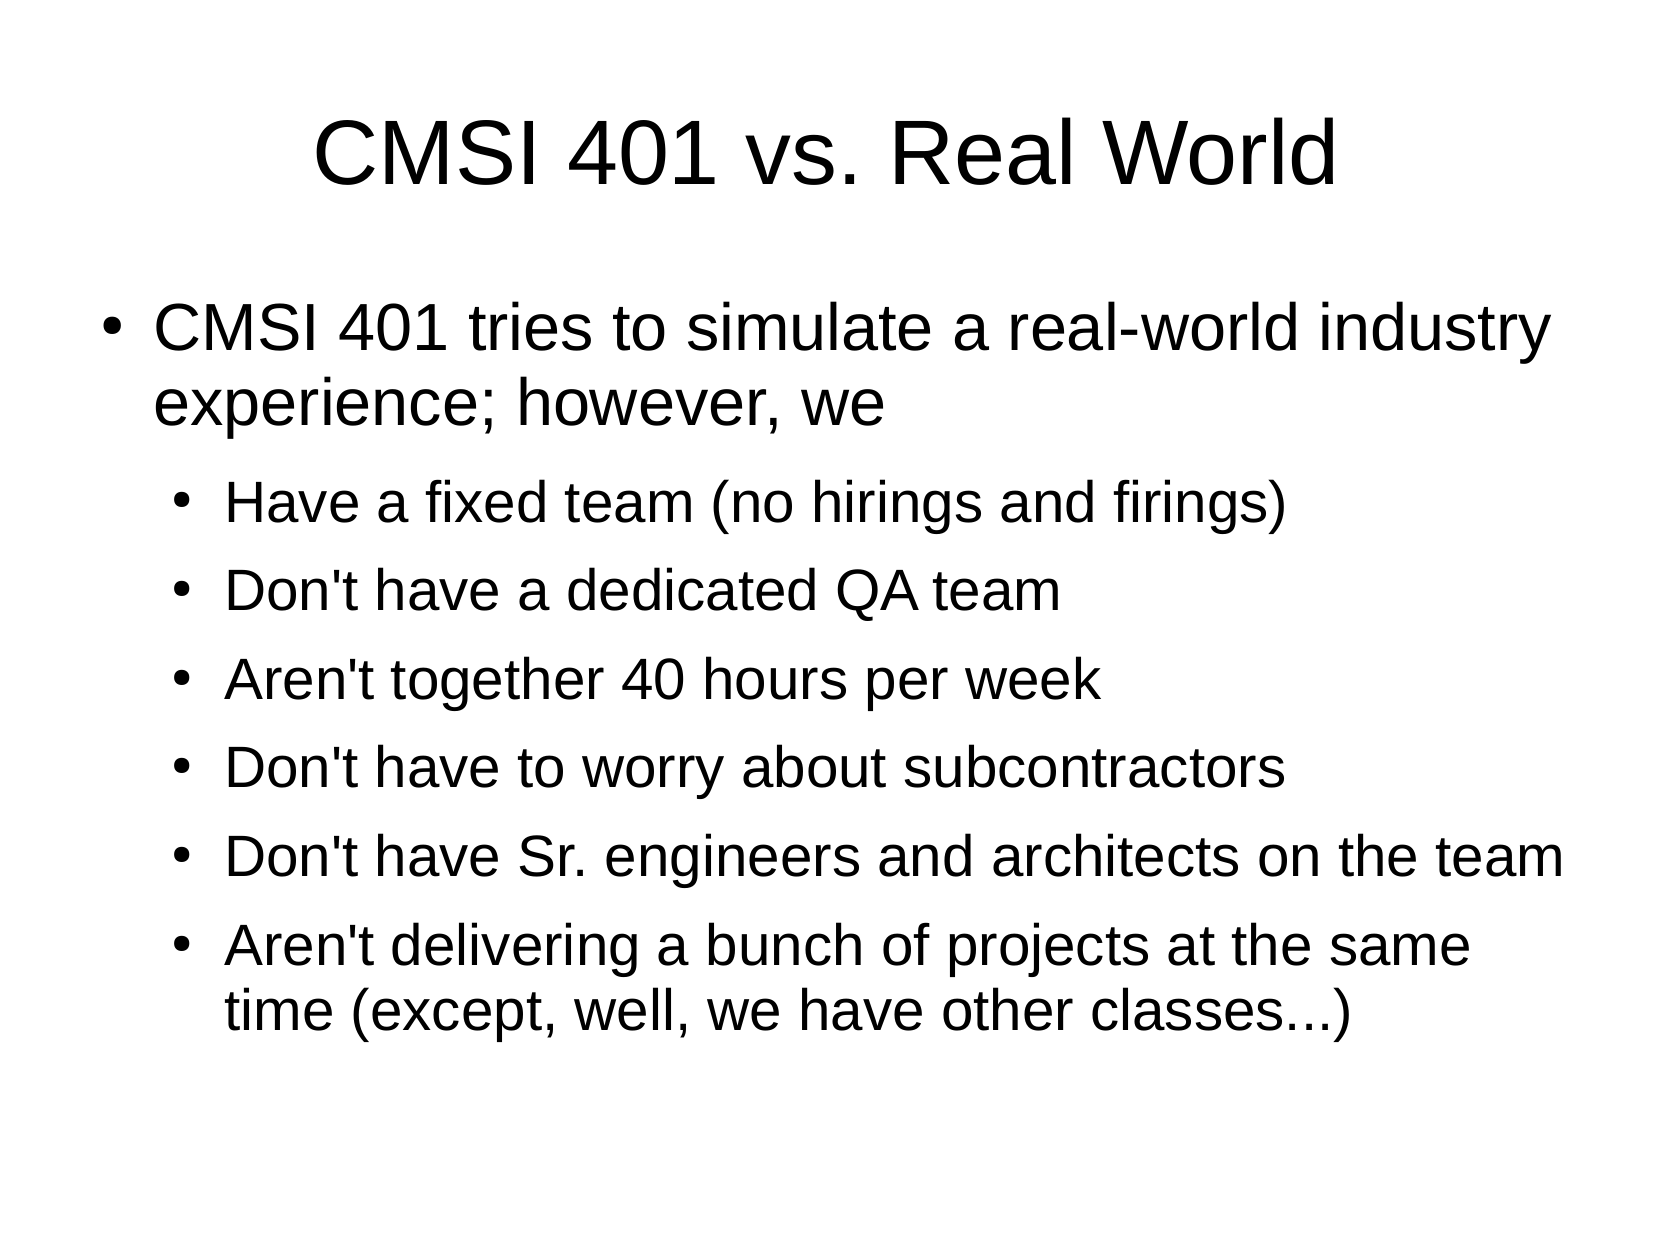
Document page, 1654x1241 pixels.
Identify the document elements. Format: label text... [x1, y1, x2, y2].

list CMSI 401 tries to simulate a real-world industry experience; however, we Have a fixed team (no hirings and firings) Don't have a dedicated QA team Aren't together 40 hours per week Don't have to worry about subcontractors Don't have Sr. engineers and architects on the team Aren't delivering a bunch of projects at the same time (except, well, we have other classes...) [82, 290, 1571, 1094]
title CMSI 401 vs. Real World [82, 56, 1571, 250]
